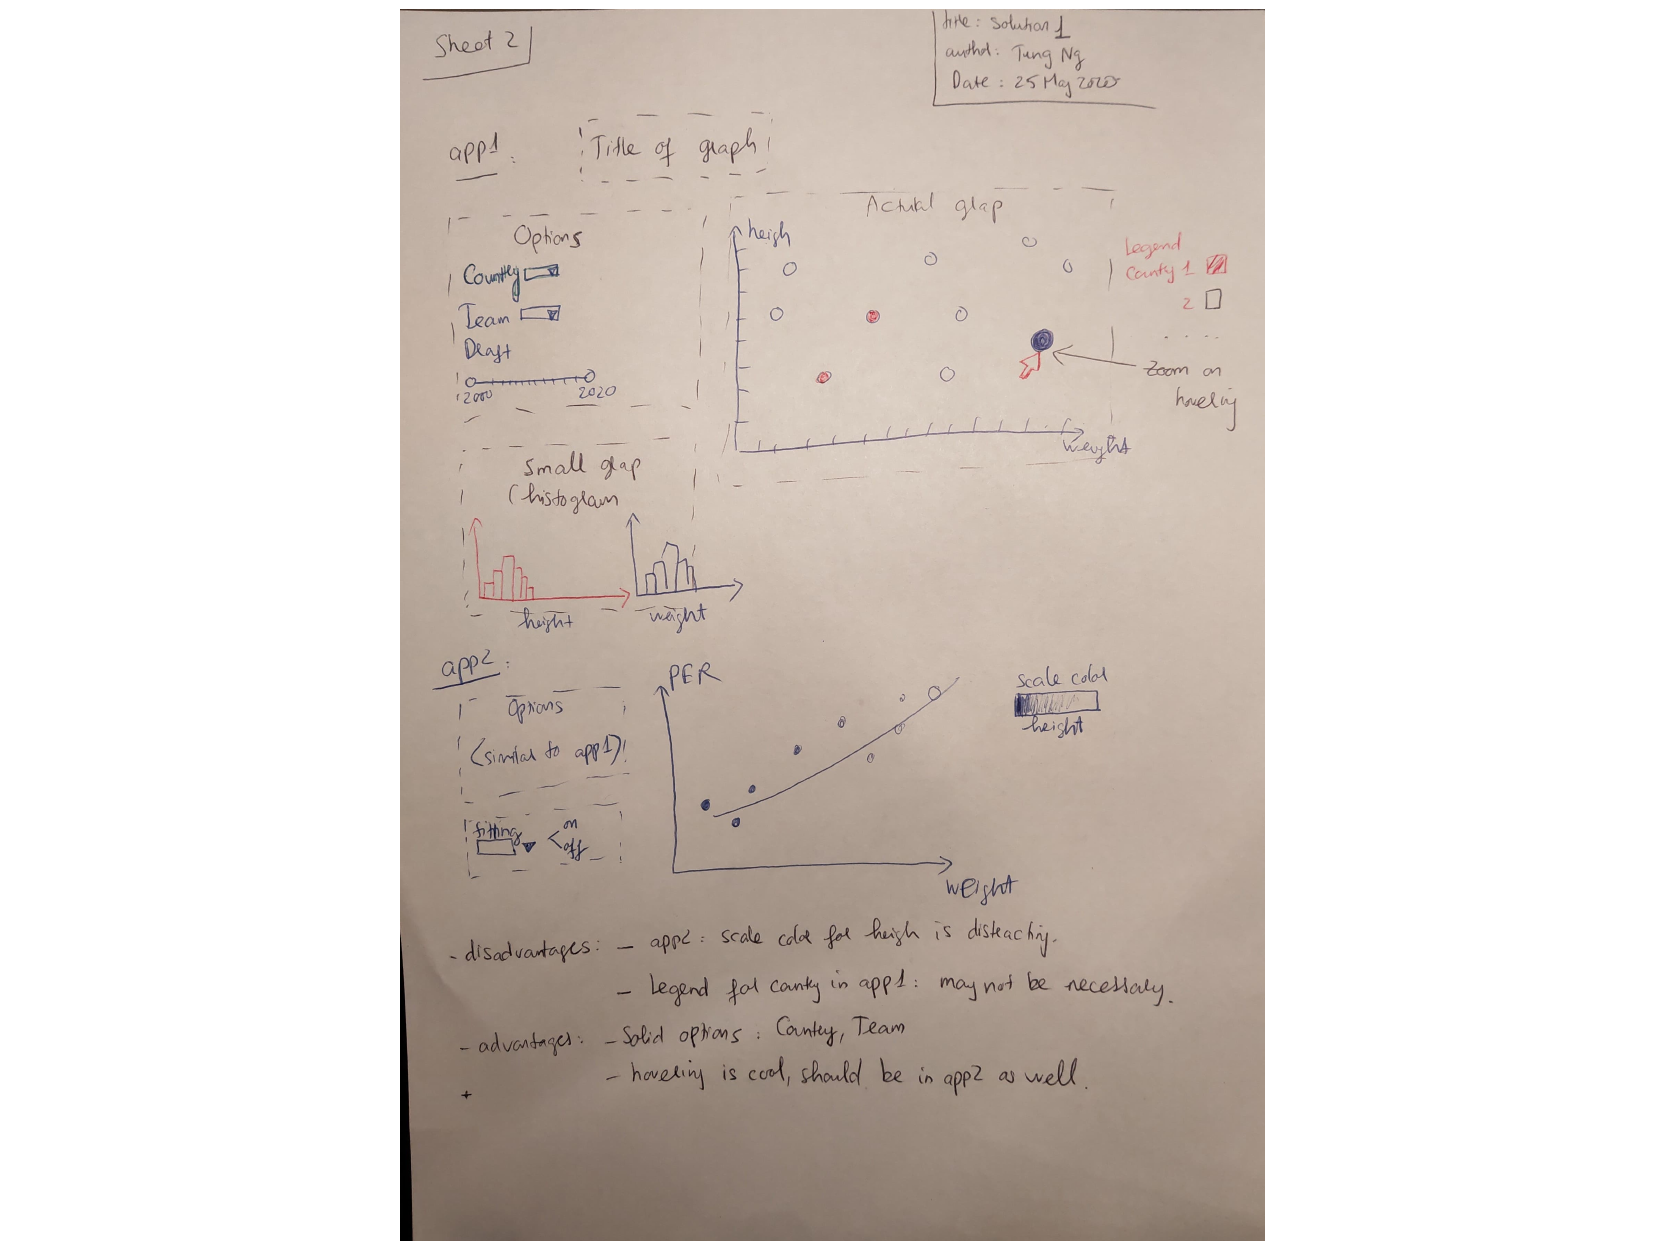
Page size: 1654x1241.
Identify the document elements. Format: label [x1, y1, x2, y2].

picture [400, 9, 1265, 1241]
